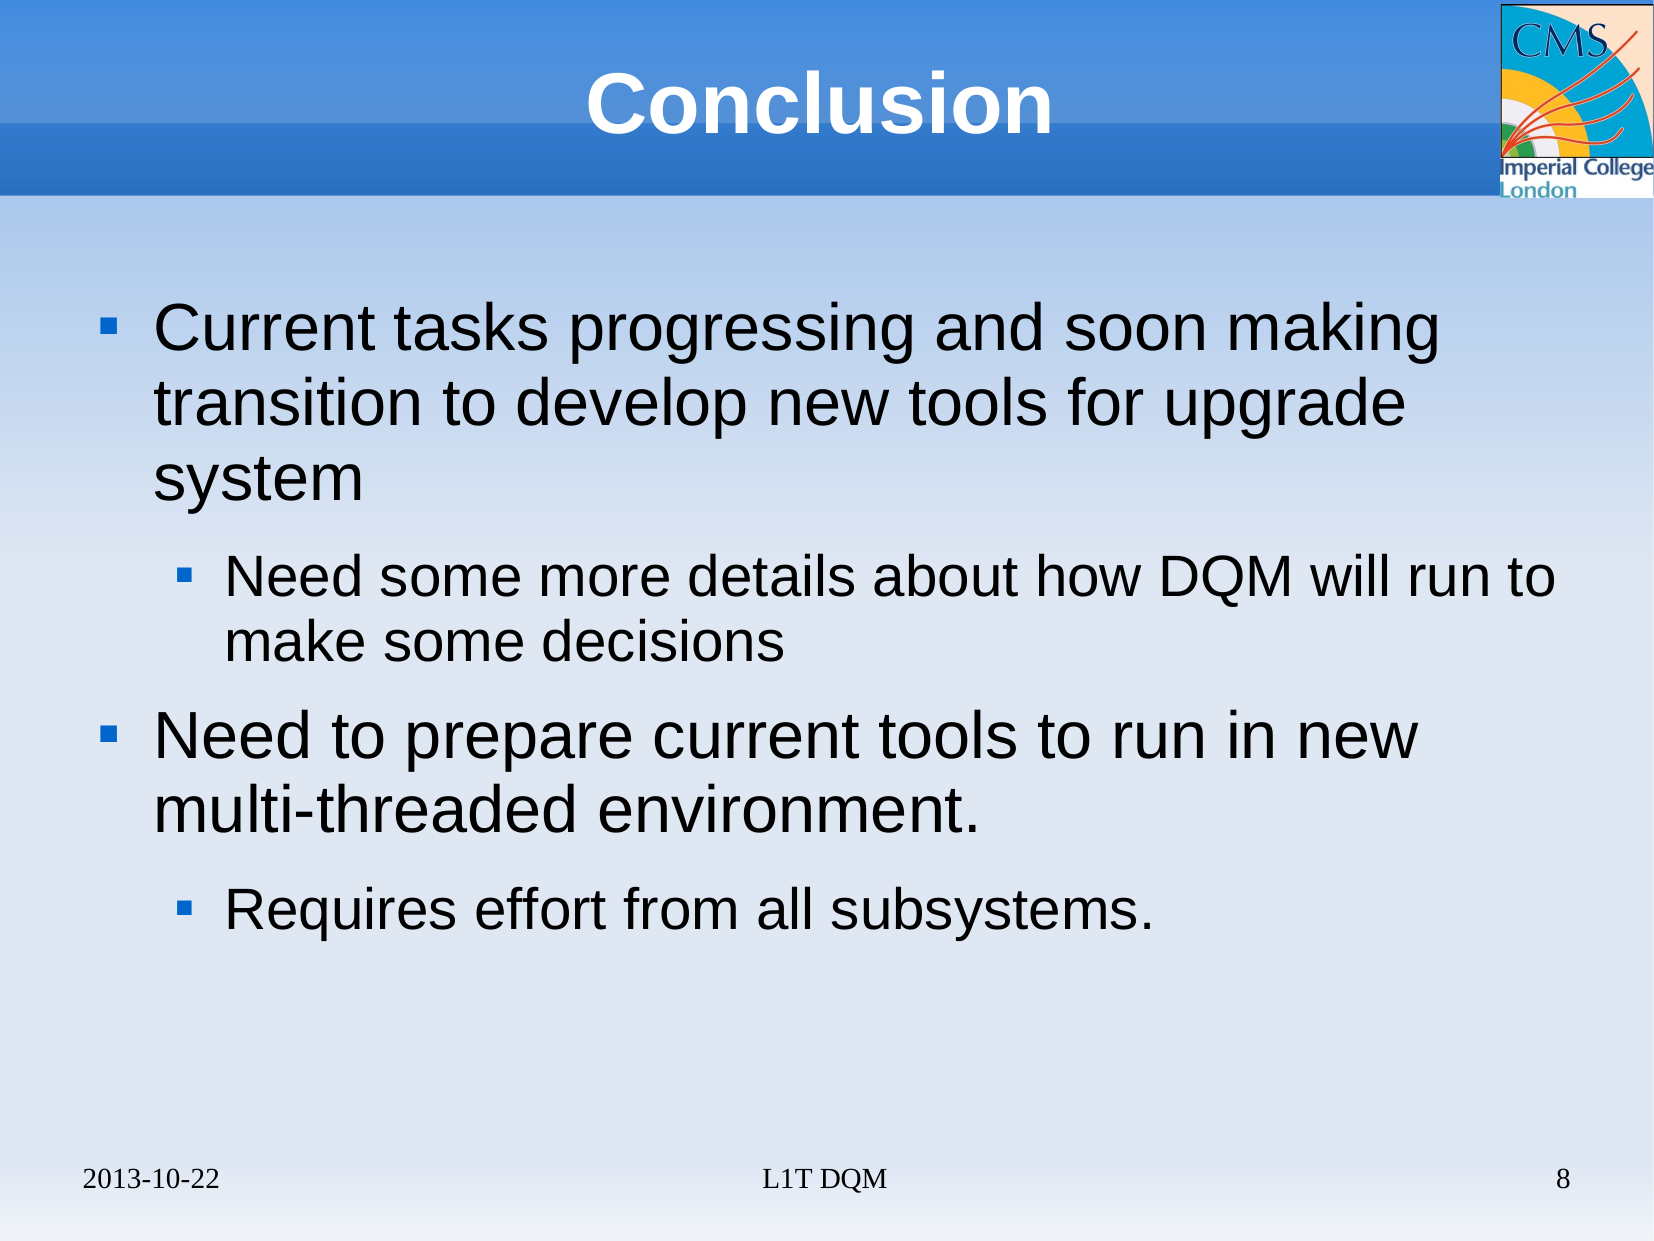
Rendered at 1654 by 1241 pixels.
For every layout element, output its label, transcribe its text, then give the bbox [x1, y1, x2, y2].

title Conclusion [76, 0, 1565, 208]
list Current tasks progressing and soon making transition to develop new tools for upgrade system Need some more details about how DQM will run to make some decisions Need to prepare current tools to run in new multi-threaded environment. Requires effort from all subsystems. [82, 290, 1571, 1109]
picture [0, 0, 1654, 1241]
